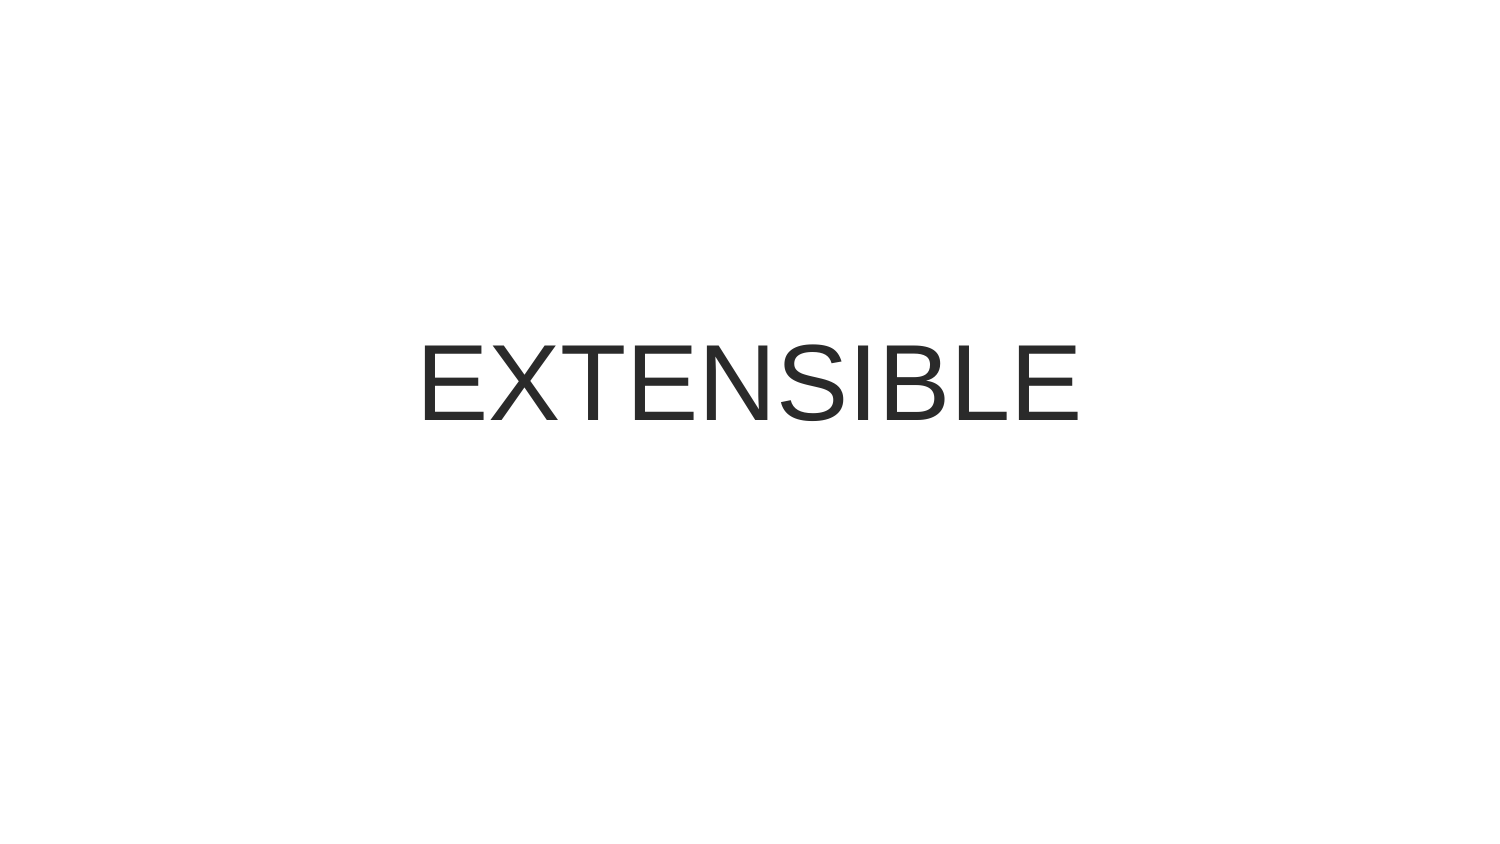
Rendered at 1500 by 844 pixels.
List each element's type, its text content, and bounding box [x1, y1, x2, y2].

title EXTENSIBLE [51, 122, 1449, 459]
